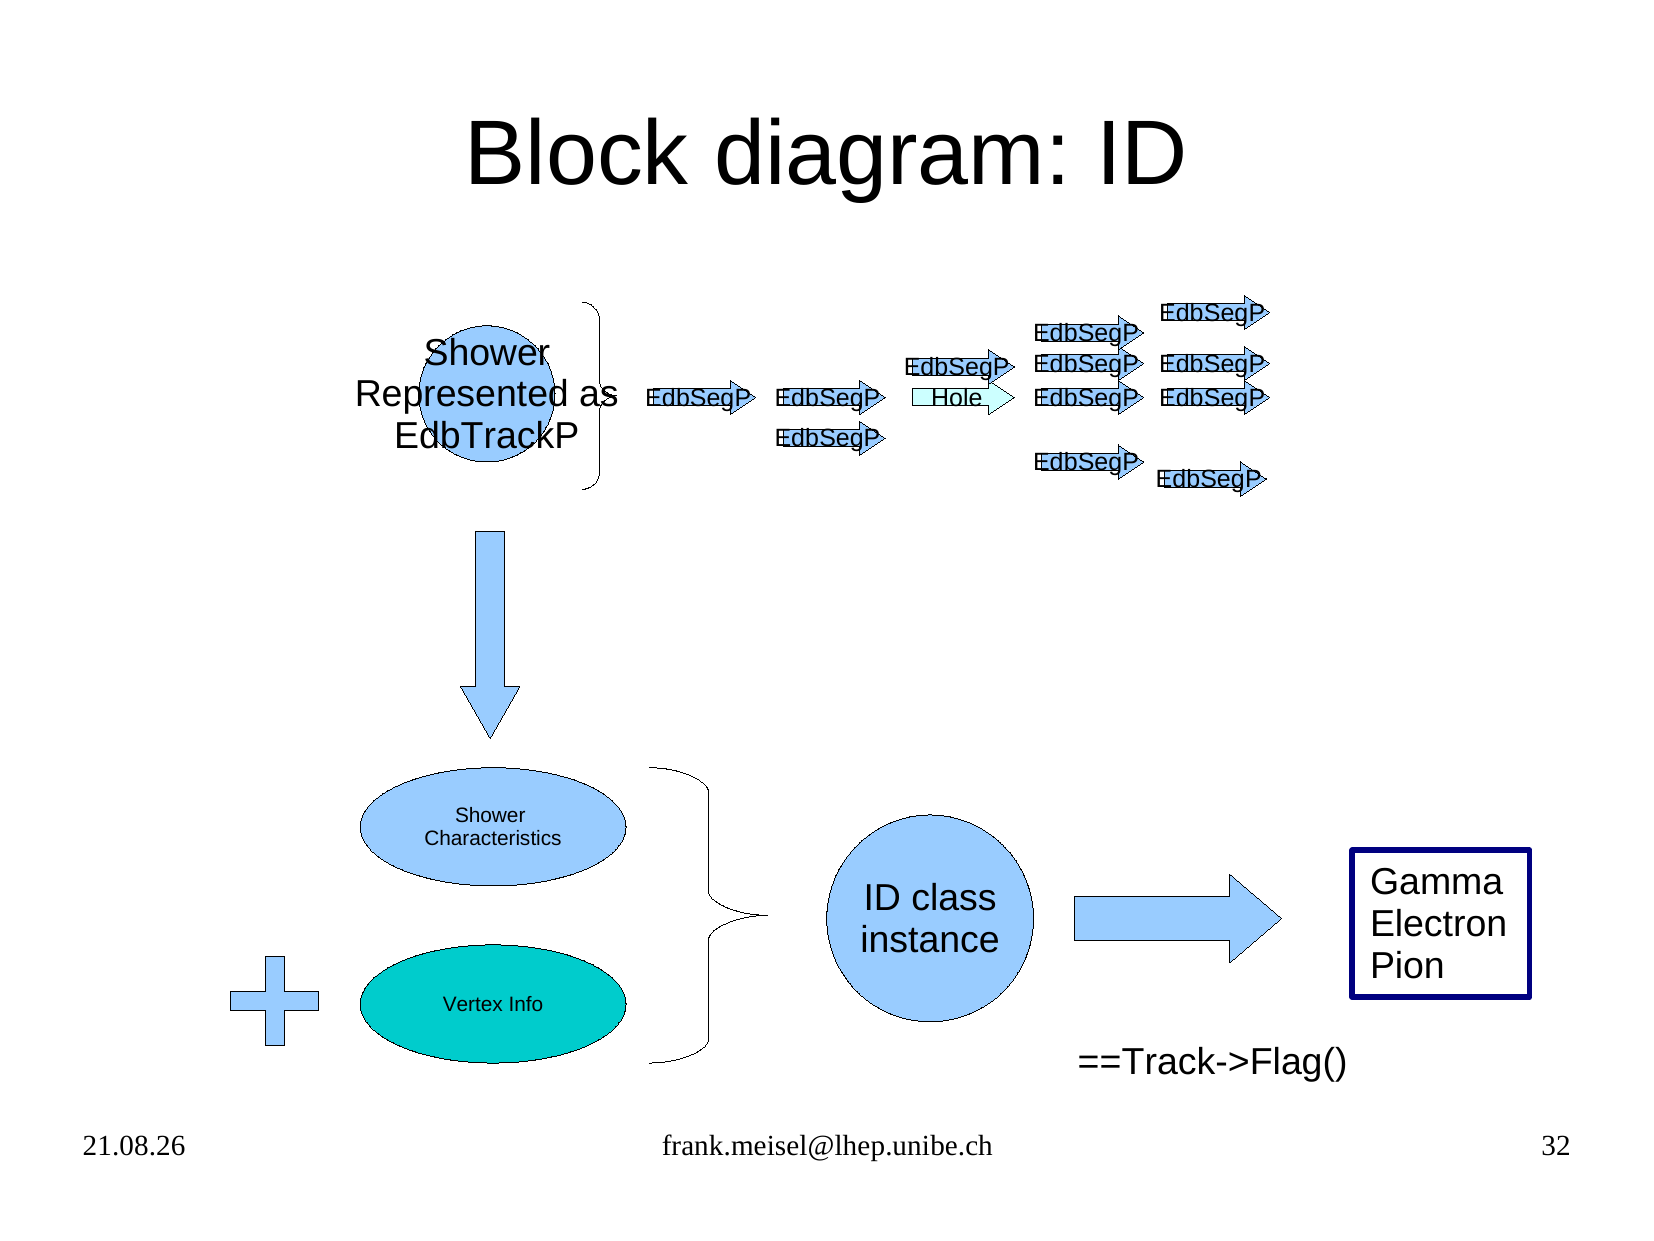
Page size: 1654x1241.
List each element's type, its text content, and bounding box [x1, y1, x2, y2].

text_box EdbSegP [809, 380, 886, 415]
text_box EdbSegP [680, 380, 756, 415]
text_box Shower Characteristics [360, 767, 627, 886]
text_box EdbSegP [1167, 354, 1185, 372]
title Block diagram: ID [82, 49, 1571, 257]
text_box Gamma Electron Pion [1352, 850, 1530, 998]
text_box EdbSegP [1193, 295, 1270, 330]
text_box Vertex Info [360, 944, 627, 1064]
text_box [1074, 874, 1282, 963]
text_box EdbSegP [1067, 348, 1144, 381]
text_box EdbSegP [653, 388, 671, 406]
text_box EdbSegP [1167, 388, 1185, 406]
text_box [460, 531, 520, 739]
text_box EdbSegP [1067, 380, 1144, 415]
text_box EdbSegP [1041, 388, 1059, 406]
text_box EdbSegP [1041, 354, 1059, 372]
text_box ID class instance [826, 814, 1034, 1022]
text_box EdbSegP [1041, 444, 1144, 480]
text_box Hole [952, 394, 960, 405]
text_box EdbSegP [1167, 303, 1185, 321]
text_box Hole [935, 398, 945, 406]
text_box EdbSegP [783, 388, 801, 406]
text_box EdbSegP [1193, 380, 1270, 415]
text_box ==Track->Flag() [1062, 1033, 1447, 1091]
text_box EdbSegP [1041, 315, 1144, 350]
text_box EdbSegP [1164, 461, 1267, 497]
text_box EdbSegP [1193, 346, 1270, 381]
text_box Shower Represented as EdbTrackP [419, 325, 555, 462]
text_box EdbSegP [783, 421, 886, 456]
text_box Hole [967, 382, 1015, 415]
text_box Hole [912, 388, 965, 406]
text_box EdbSegP [912, 349, 1015, 384]
text_box [230, 956, 319, 1046]
